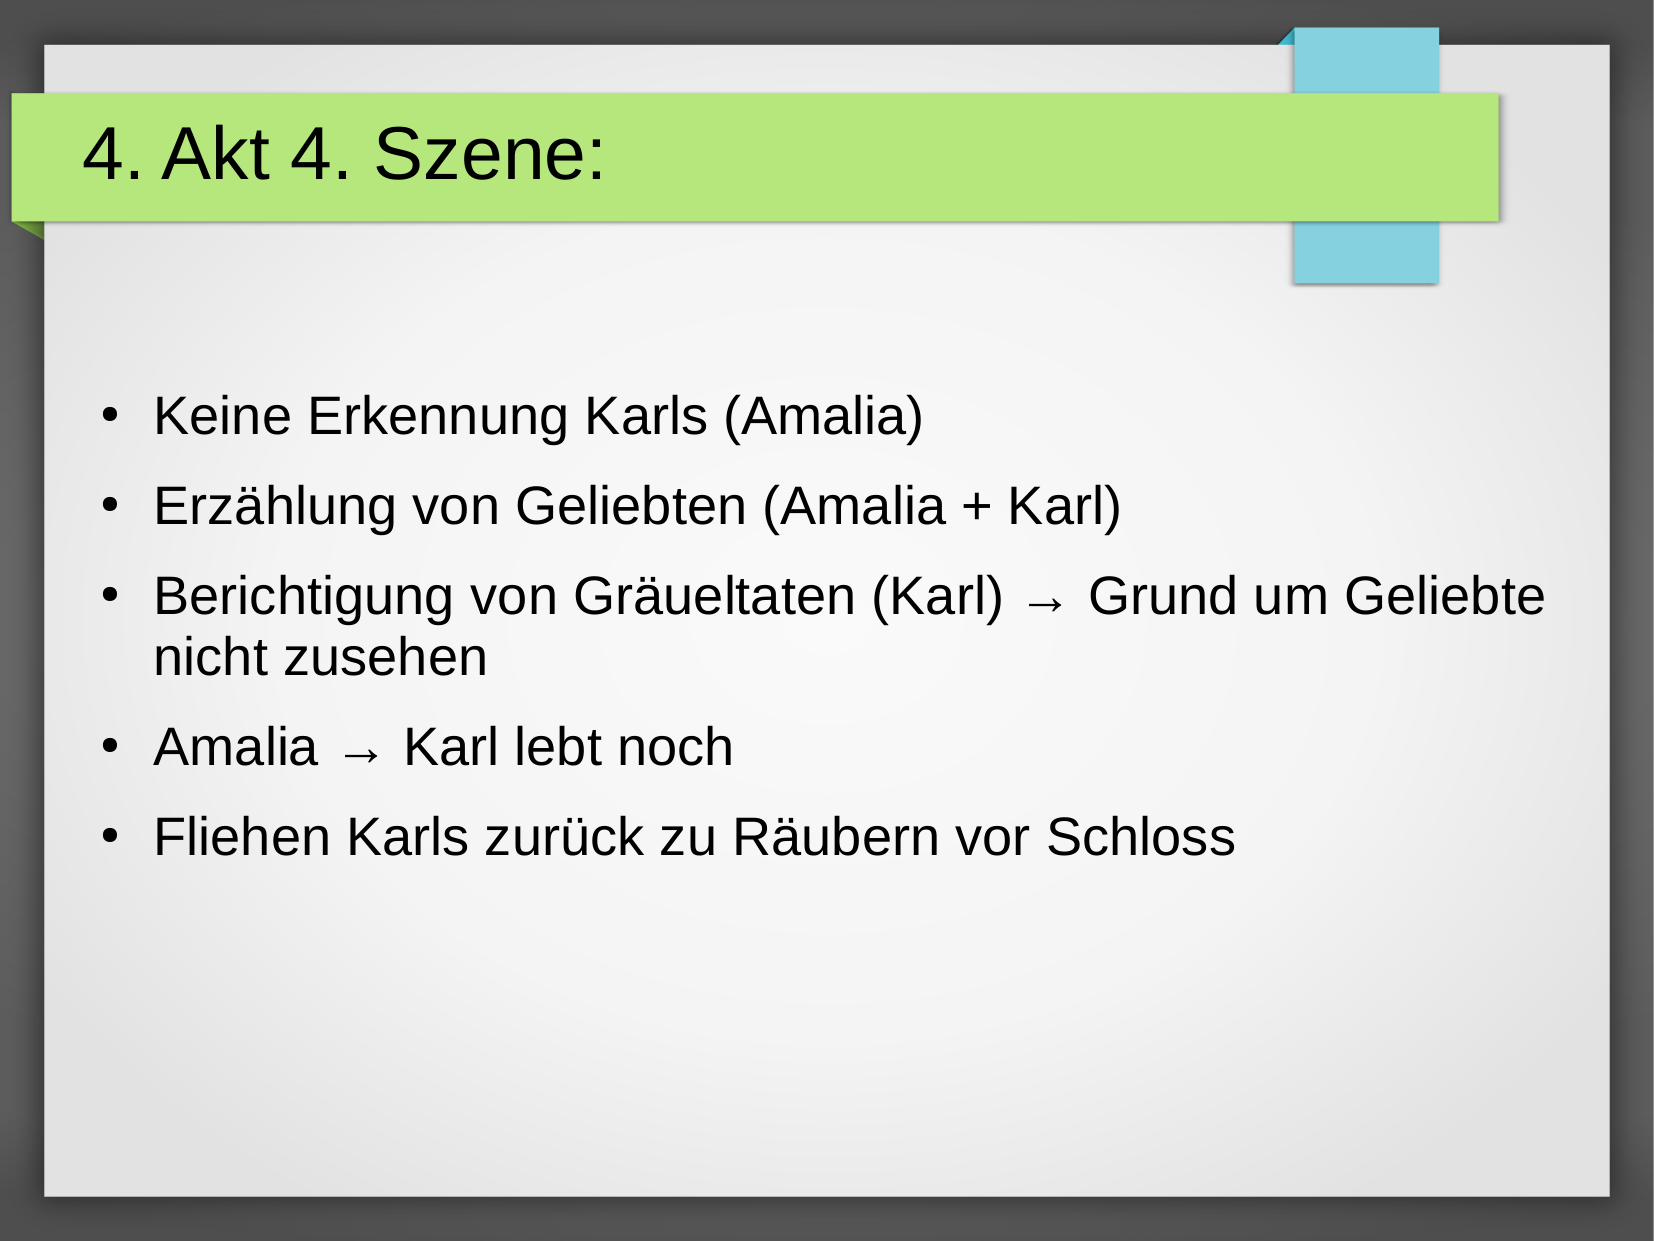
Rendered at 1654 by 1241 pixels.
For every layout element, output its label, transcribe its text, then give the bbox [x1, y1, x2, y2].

title 4. Akt 4. Szene: [82, 94, 1264, 213]
list Keine Erkennung Karls (Amalia) Erzählung von Geliebten (Amalia + Karl) Berichtigung von Gräueltaten (Karl) → Grund um Geliebte nicht zusehen Amalia → Karl lebt noch Fliehen Karls zurück zu Räubern vor Schloss [82, 295, 1571, 1015]
picture [0, 0, 1654, 1241]
